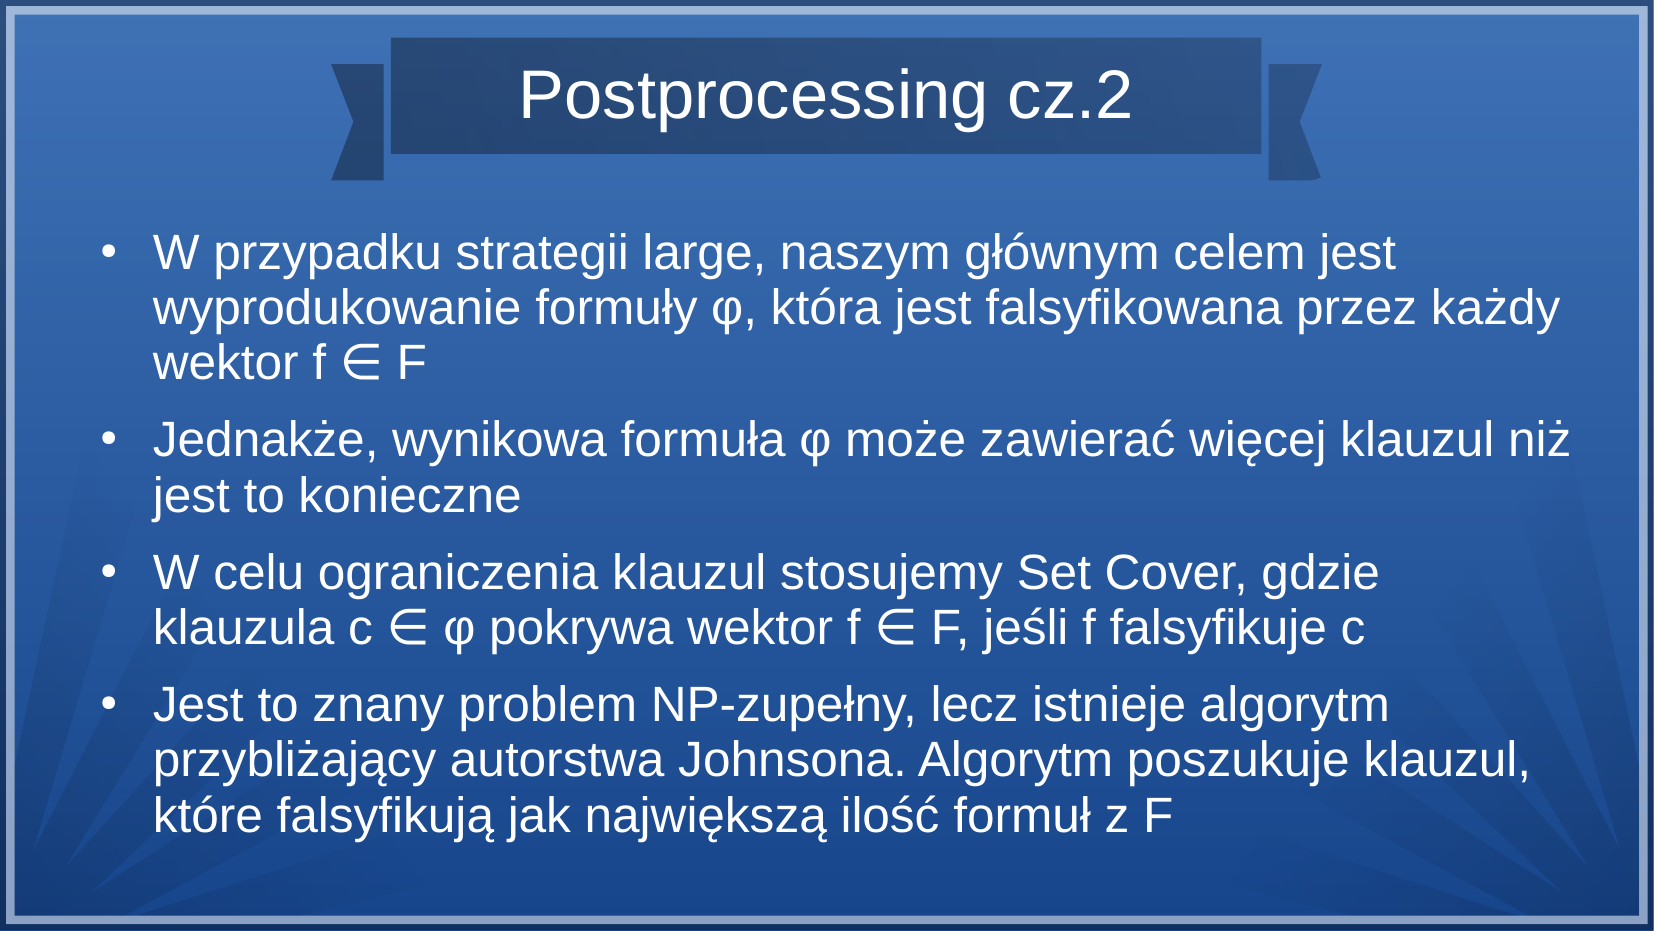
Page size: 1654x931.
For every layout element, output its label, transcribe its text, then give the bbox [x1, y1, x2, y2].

list W przypadku strategii large, naszym głównym celem jest wyprodukowanie formuły φ, która jest falsyfikowana przez każdy wektor f ∈ F Jednakże, wynikowa formuła φ może zawierać więcej klauzul niż jest to konieczne W celu ograniczenia klauzul stosujemy Set Cover, gdzie klauzula c ∈ φ pokrywa wektor f ∈ F, jeśli f falsyfikuje c Jest to znany problem NP-zupełny, lecz istnieje algorytm przybliżający autorstwa Johnsona. Algorytm poszukuje klauzul, które falsyfikują jak największą ilość formuł z F [82, 224, 1571, 848]
title Postprocessing cz.2 [389, 35, 1264, 154]
